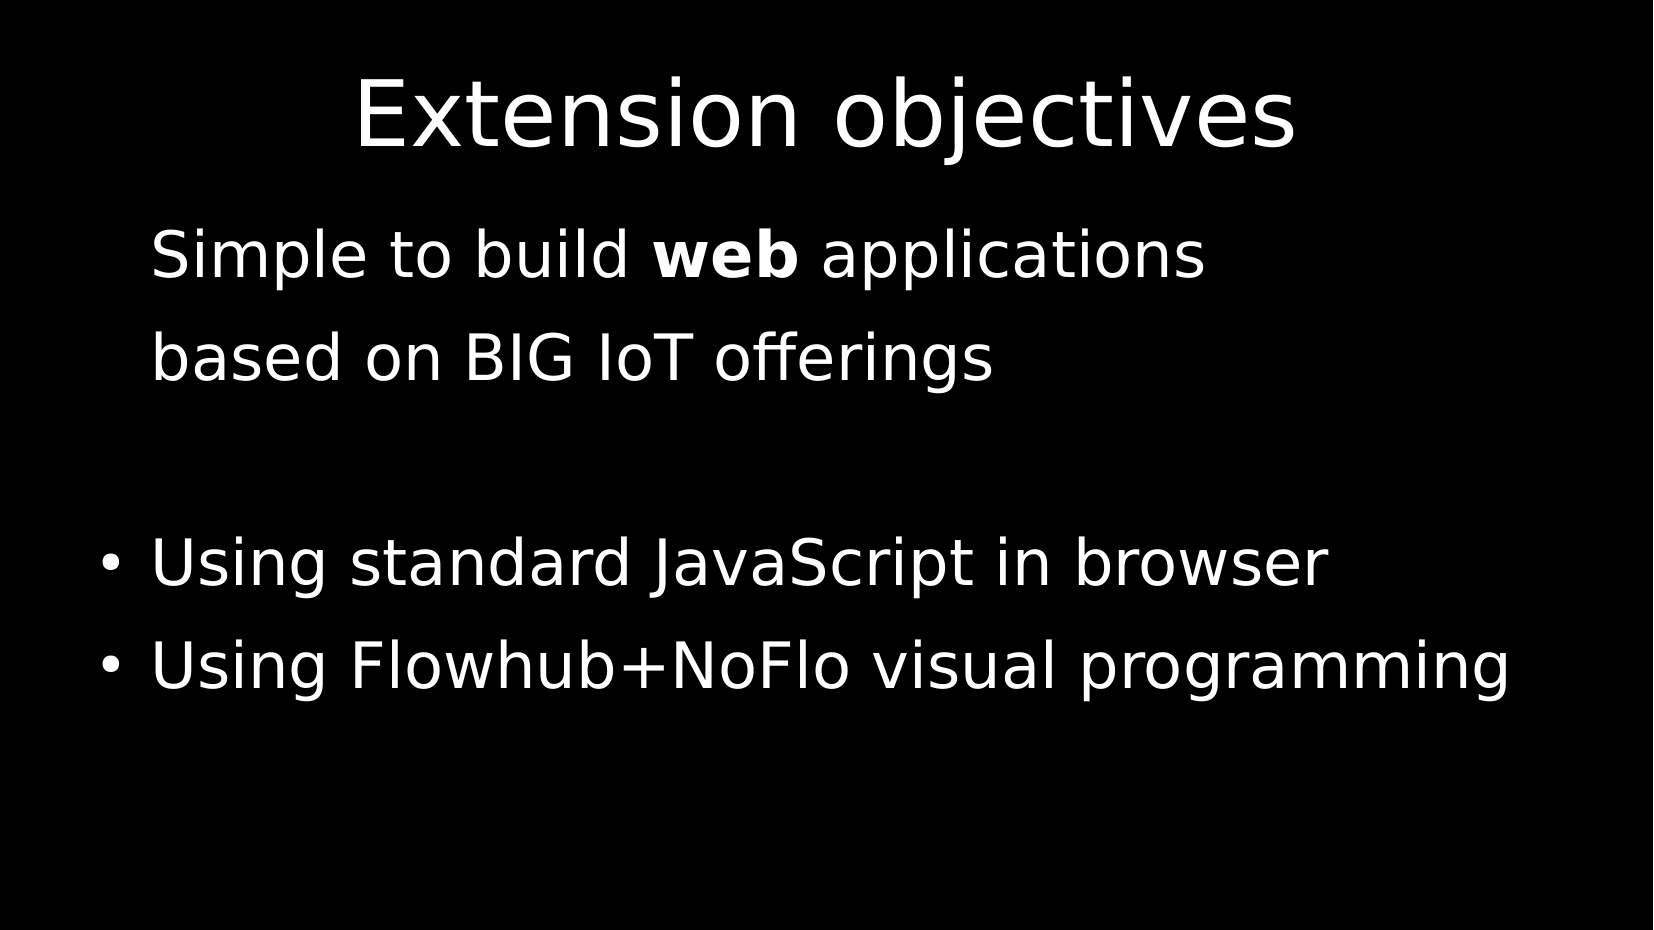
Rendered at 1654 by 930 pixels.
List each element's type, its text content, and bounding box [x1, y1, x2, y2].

list Simple to build web applications based on BIG IoT offerings Using standard JavaScript in browser Using Flowhub+NoFlo visual programming [82, 217, 1571, 757]
title Extension objectives [82, 37, 1571, 193]
